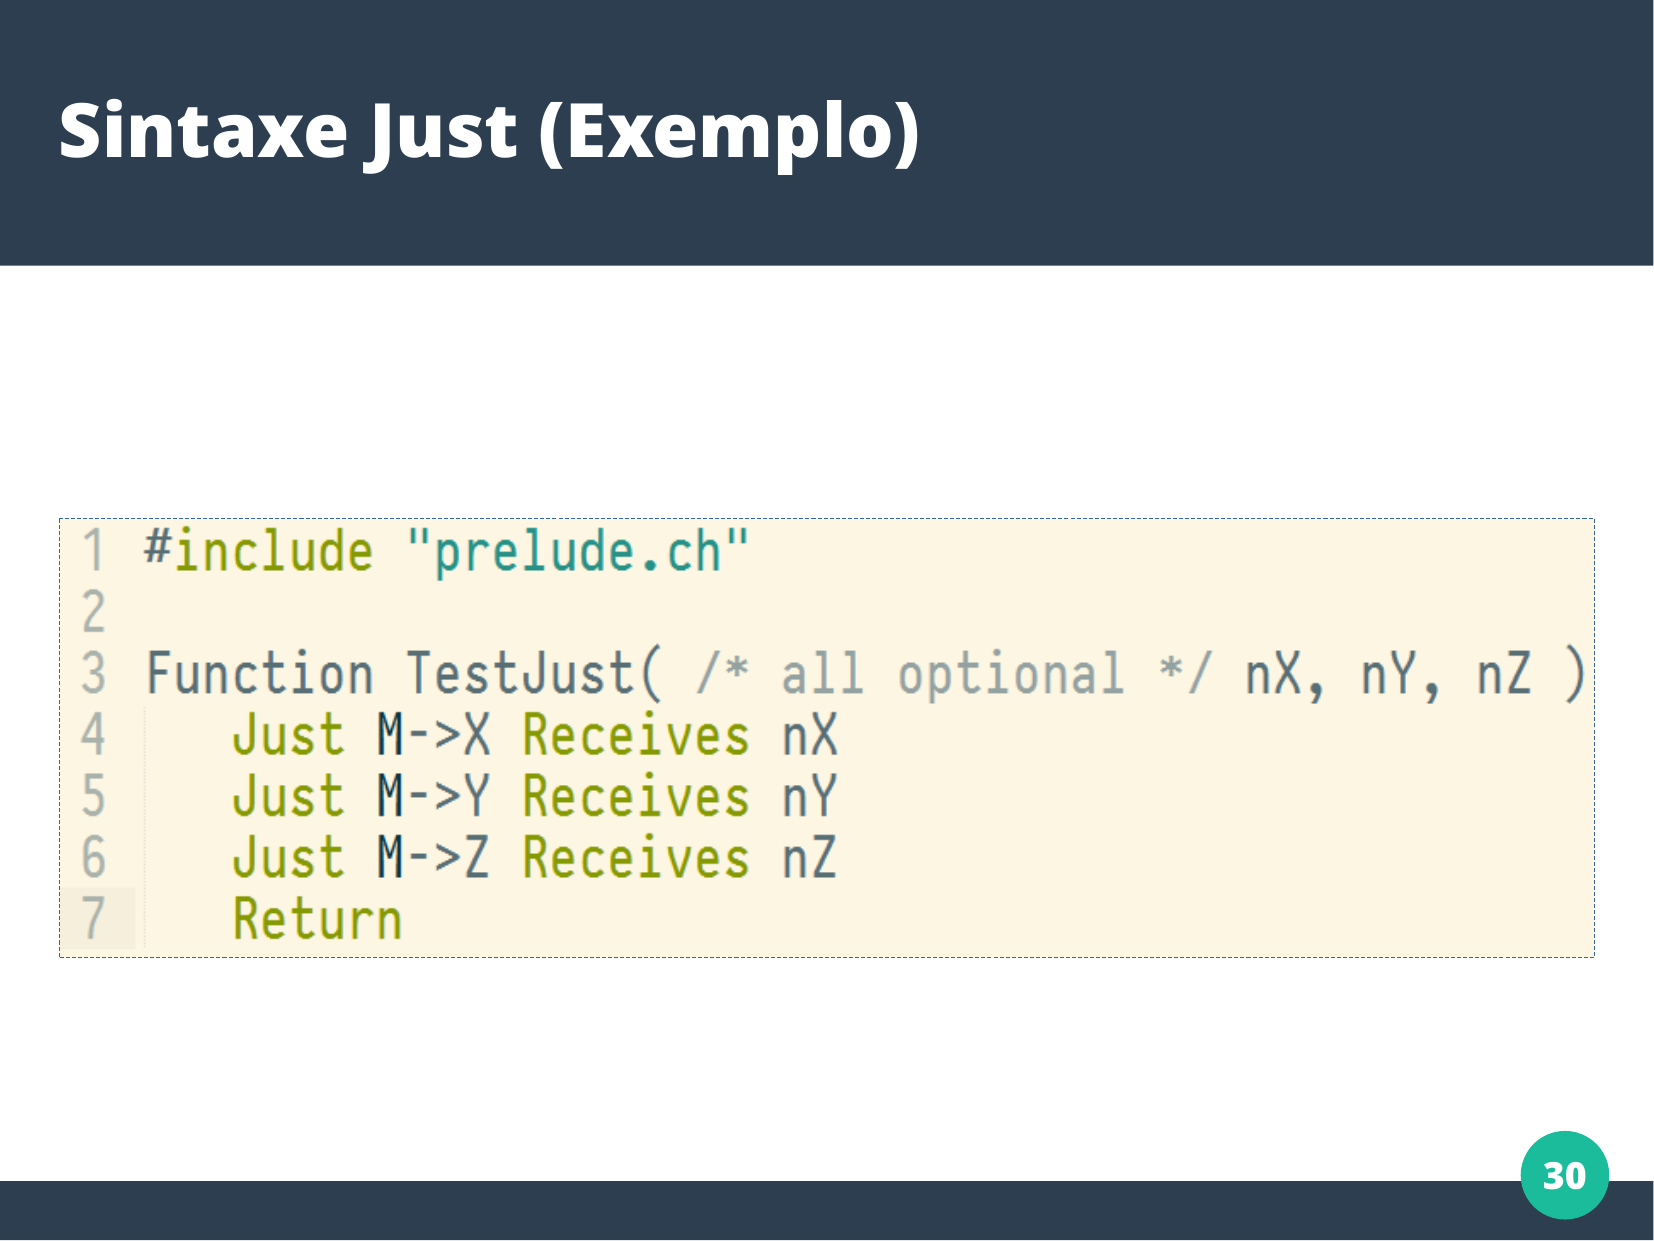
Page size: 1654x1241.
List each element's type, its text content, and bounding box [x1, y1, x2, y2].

title Sintaxe Just (Exemplo) [59, 49, 1595, 207]
picture [59, 518, 1595, 958]
